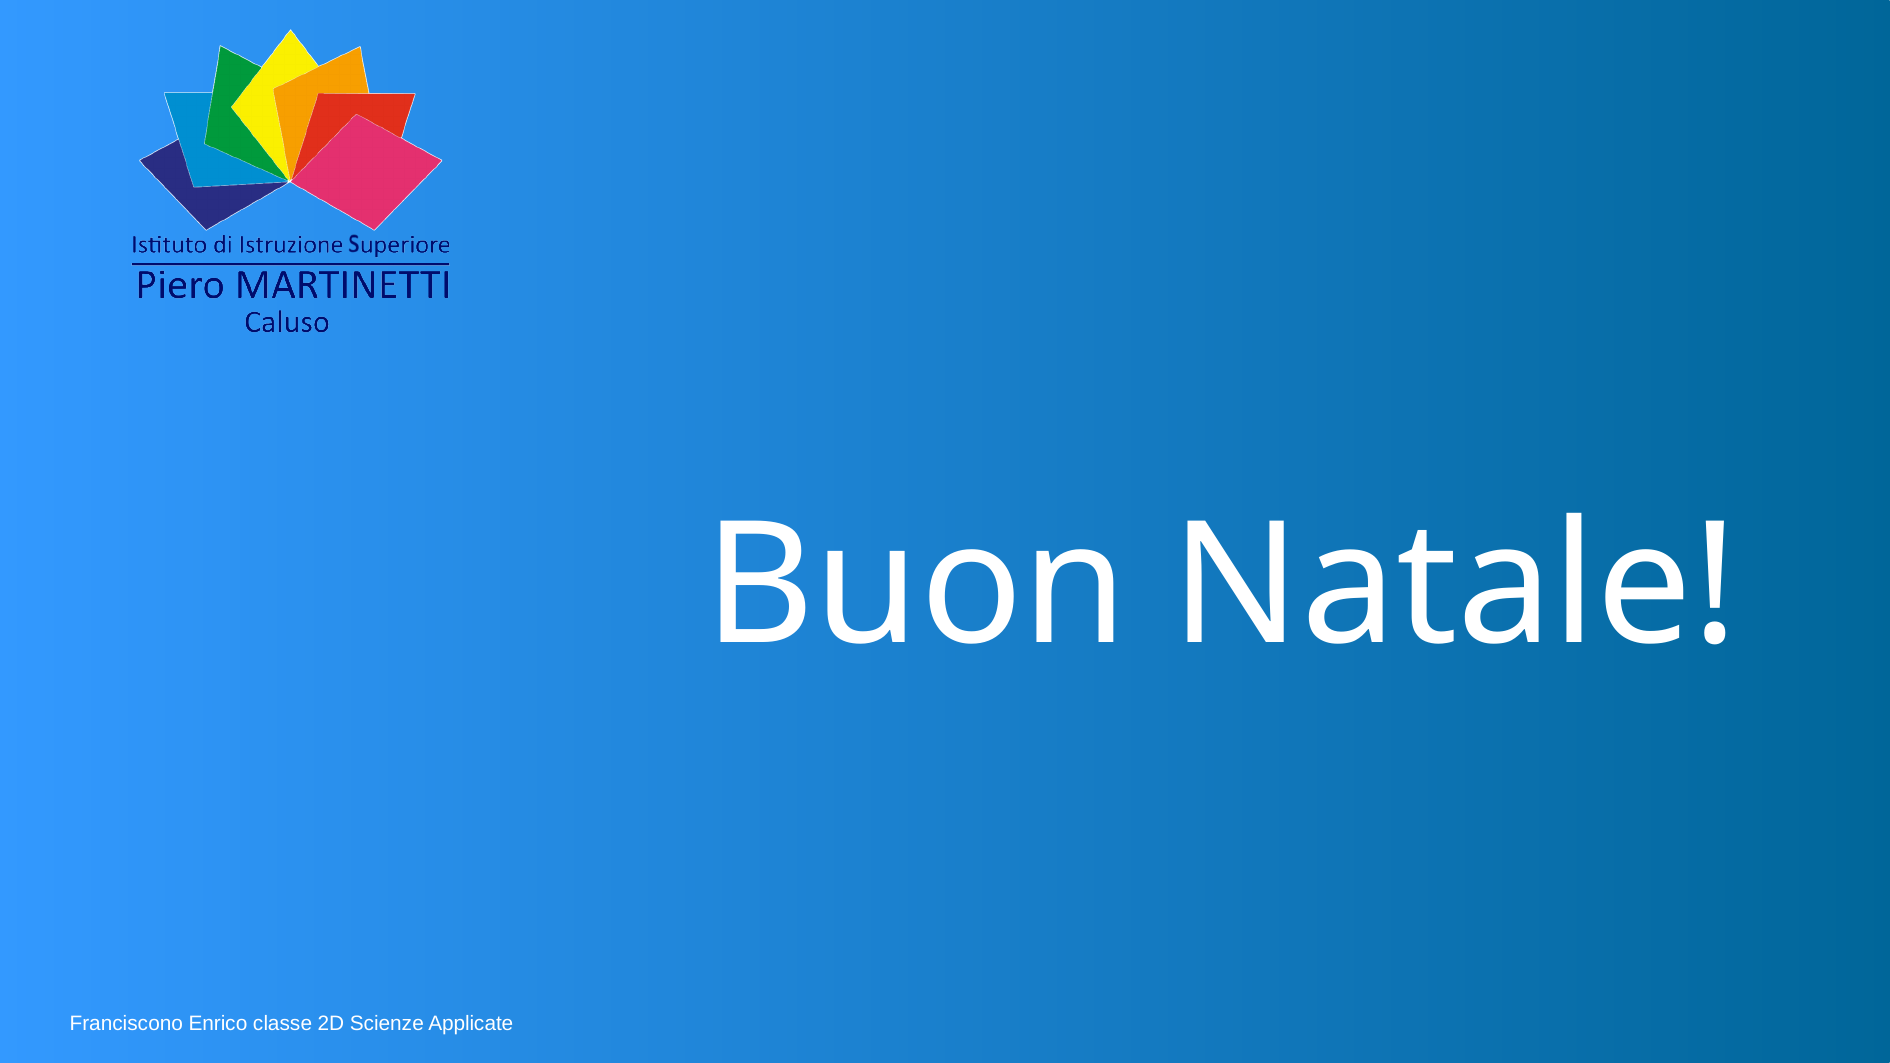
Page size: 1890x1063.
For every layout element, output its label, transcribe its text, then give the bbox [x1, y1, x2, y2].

text_box Franciscono Enrico classe 2D Scienze Applicate [54, 1004, 628, 1063]
text_box Buon Natale! [435, 224, 1890, 793]
picture [0, 23, 591, 355]
